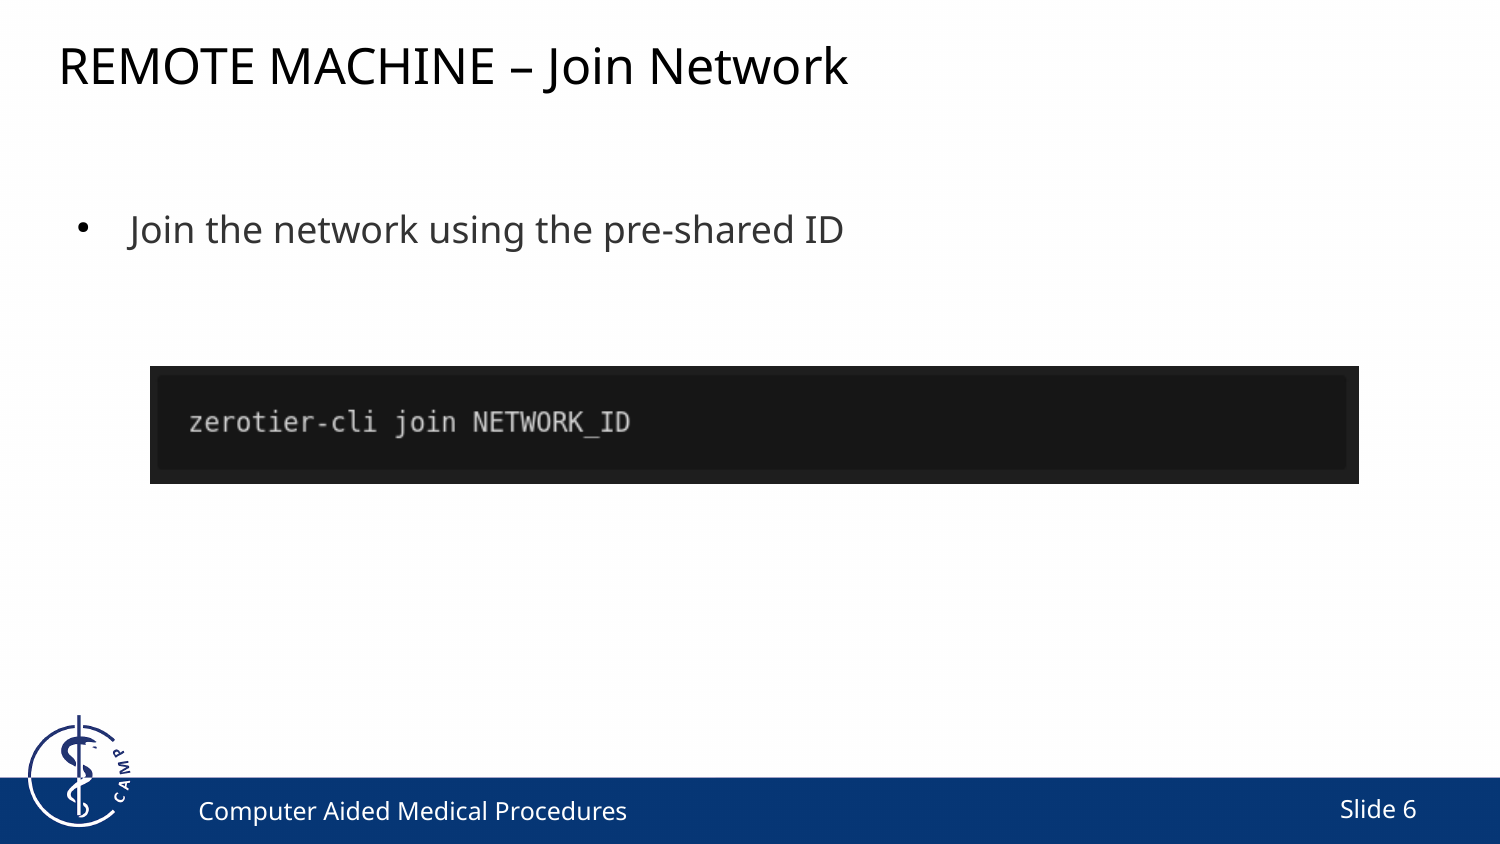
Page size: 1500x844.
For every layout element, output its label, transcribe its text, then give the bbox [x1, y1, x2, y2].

list Join the network using the pre-shared ID [58, 131, 1441, 760]
picture [0, 0, 1500, 844]
title REMOTE MACHINE – Join Network [58, 28, 1438, 104]
text_box Slide 15 [1325, 778, 1500, 844]
text_box Computer Aided Medical Procedures [183, 778, 800, 844]
